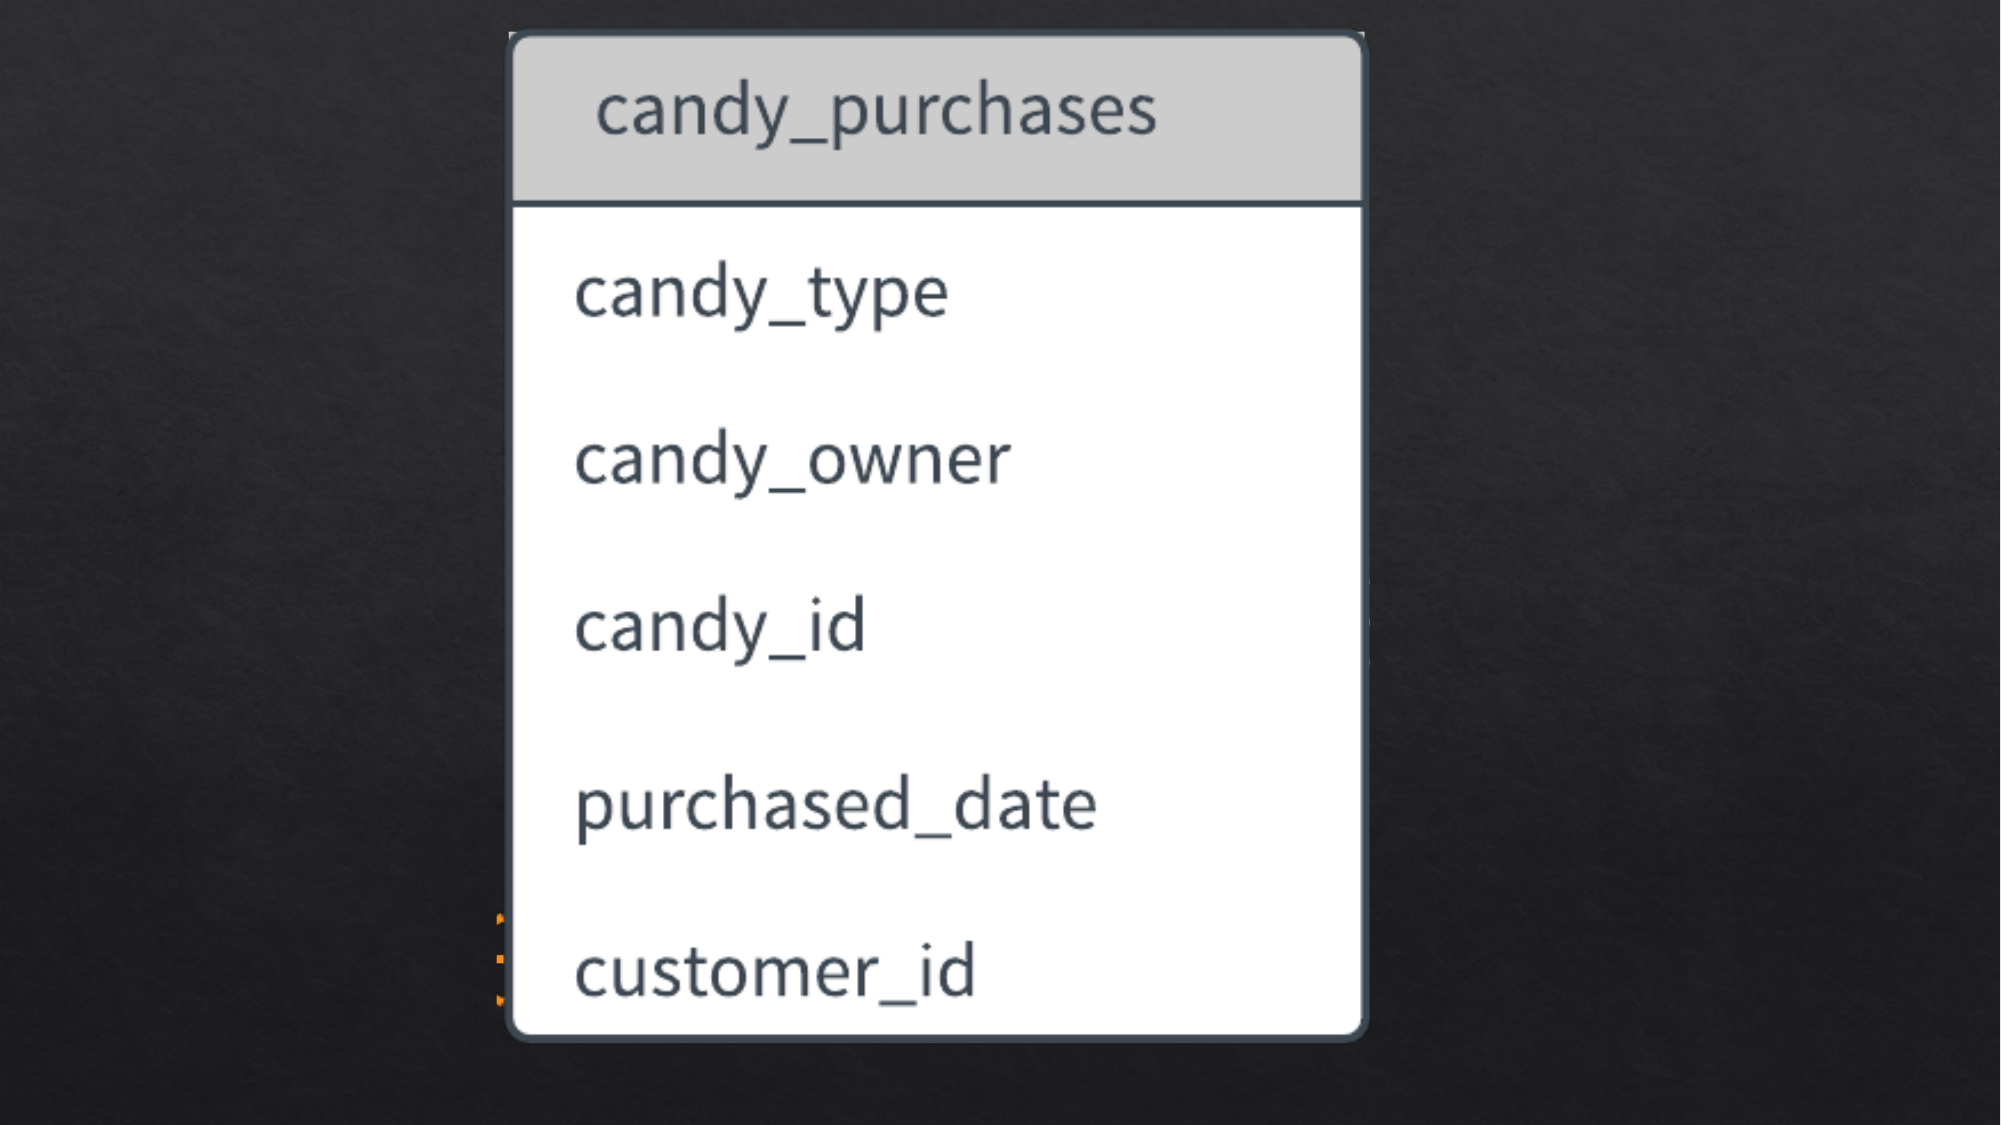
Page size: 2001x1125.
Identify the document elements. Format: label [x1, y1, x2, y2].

picture [496, 20, 1370, 1056]
